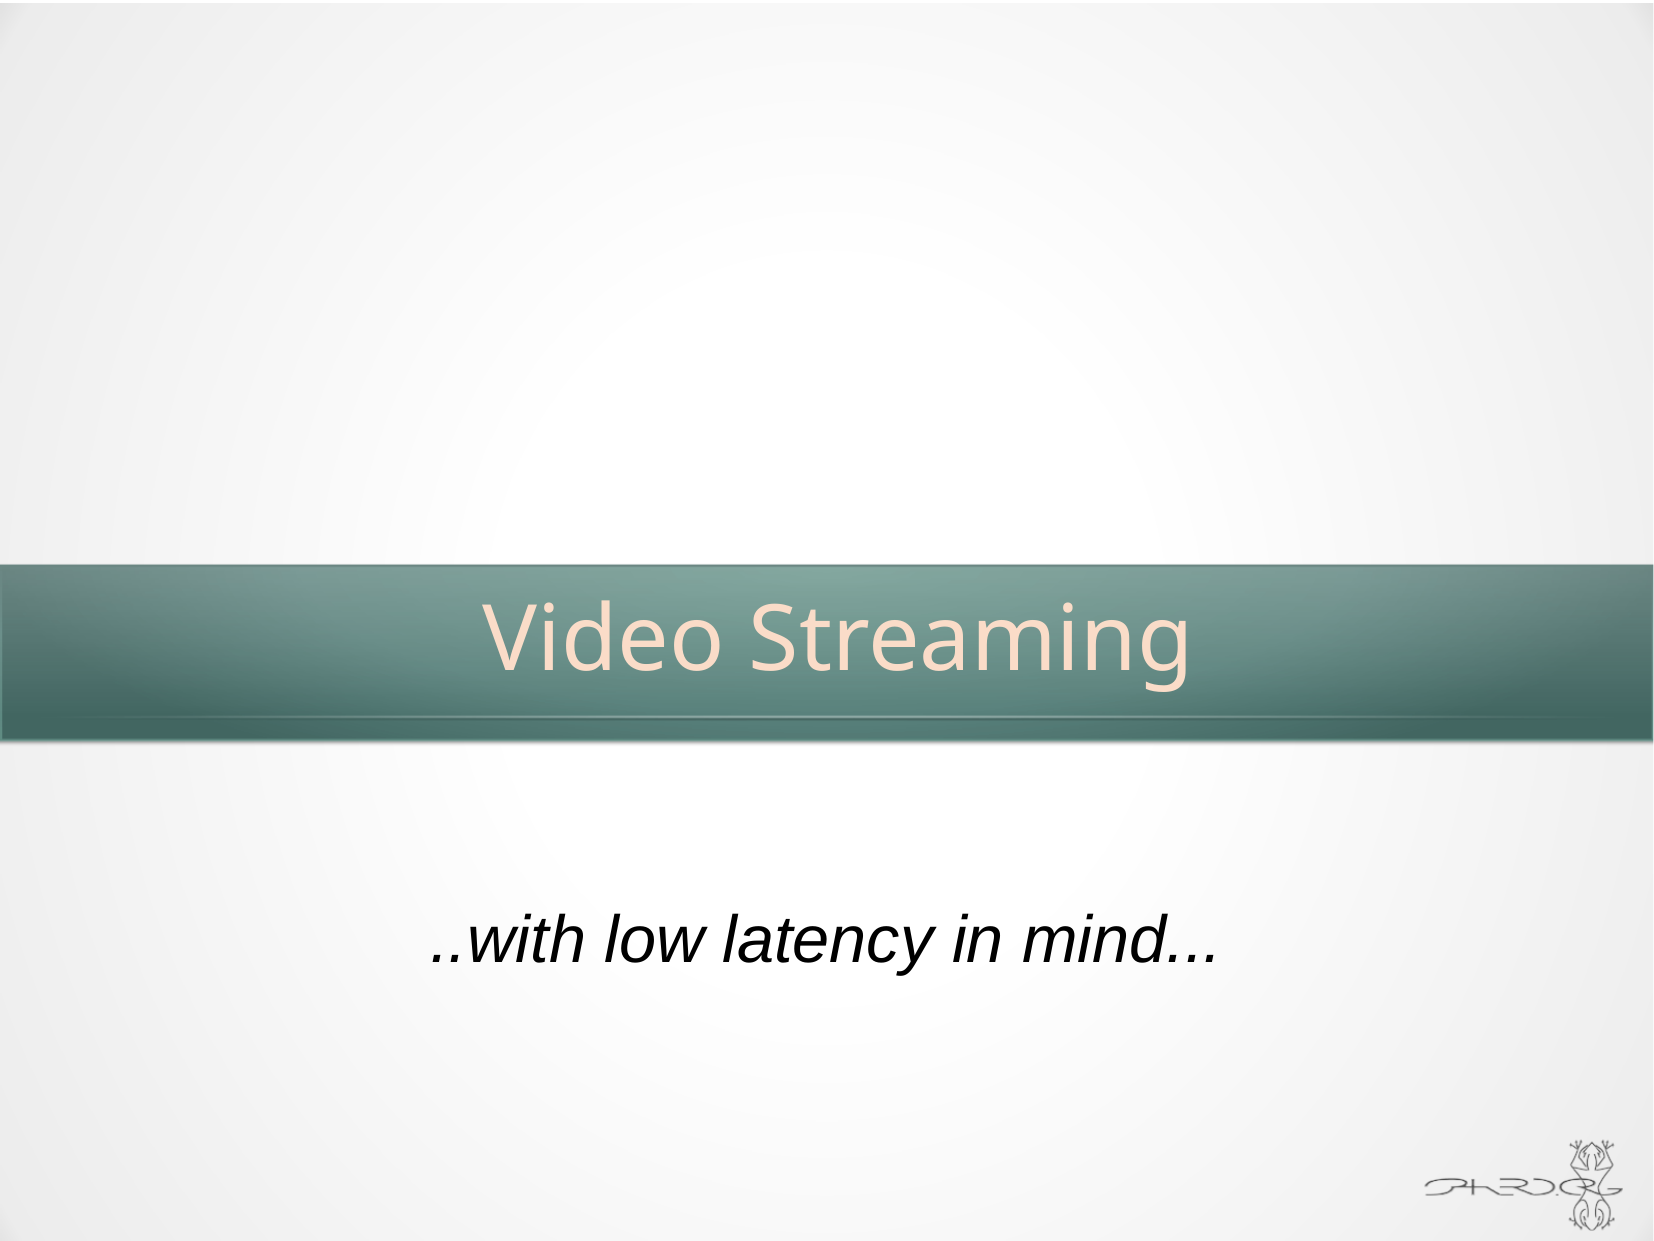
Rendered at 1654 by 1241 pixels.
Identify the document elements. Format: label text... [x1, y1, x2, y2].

title Video Streaming [94, 566, 1583, 704]
picture [0, 3, 1654, 1241]
subtitle ..with low latency in mind... [82, 779, 1571, 1099]
